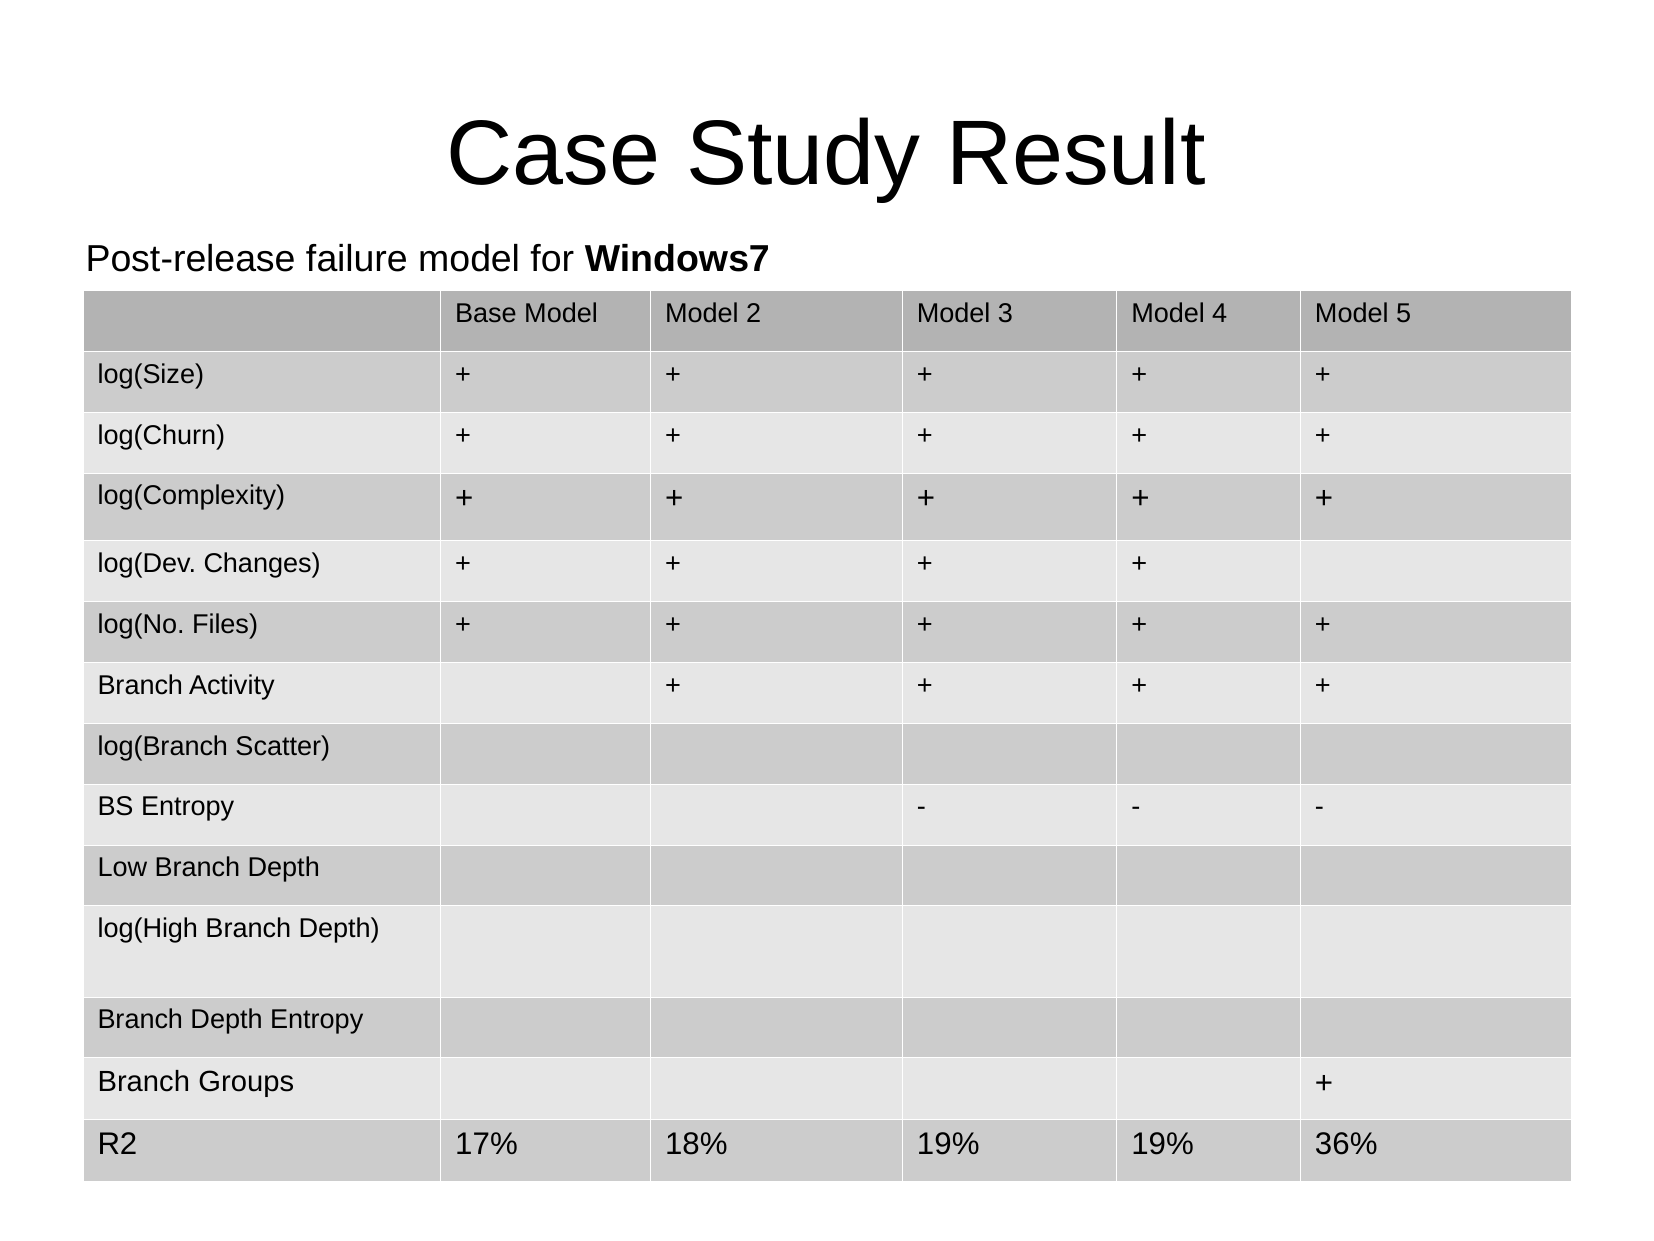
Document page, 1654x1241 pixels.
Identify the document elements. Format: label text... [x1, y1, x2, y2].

table_cell + [651, 352, 902, 412]
table_header Model 4 [1117, 291, 1300, 351]
table_cell [1301, 541, 1571, 601]
table_cell Branch Activity [84, 663, 440, 723]
table_cell + [1117, 413, 1300, 473]
table_cell [441, 663, 650, 723]
table_cell + [651, 663, 902, 723]
table_cell Branch Depth Entropy [84, 998, 440, 1057]
table_cell + [651, 474, 902, 540]
table_cell [441, 906, 650, 997]
table_cell + [1117, 541, 1300, 601]
table_cell [1117, 1058, 1300, 1119]
table_cell + [441, 474, 650, 540]
table_cell + [1117, 602, 1300, 662]
table_cell [903, 724, 1116, 784]
table_cell [651, 785, 902, 845]
table_cell [1117, 906, 1300, 997]
table_cell [1301, 846, 1571, 905]
table_cell [651, 998, 902, 1057]
table_header Model 2 [651, 291, 902, 351]
table_cell 36% [1301, 1120, 1571, 1181]
table_cell 19% [1117, 1120, 1300, 1181]
table_cell + [651, 413, 902, 473]
table_cell log(Churn) [84, 413, 440, 473]
table_cell log(High Branch Depth) [84, 906, 440, 997]
table_cell log(Complexity) [84, 474, 440, 540]
table_cell log(No. Files) [84, 602, 440, 662]
table_cell + [903, 541, 1116, 601]
table_cell + [903, 352, 1116, 412]
table_cell [441, 785, 650, 845]
table_cell + [1301, 1058, 1571, 1119]
table_header Model 5 [1301, 291, 1571, 351]
table_cell [651, 906, 902, 997]
table_cell 19% [903, 1120, 1116, 1181]
table_cell [1301, 998, 1571, 1057]
table_cell - [903, 785, 1116, 845]
title Case Study Result [82, 49, 1571, 257]
table_cell [1301, 906, 1571, 997]
table_cell [1117, 724, 1300, 784]
table_cell - [1117, 785, 1300, 845]
table_cell [903, 906, 1116, 997]
table_cell Branch Groups [84, 1058, 440, 1119]
table_cell [903, 998, 1116, 1057]
table_cell + [1117, 663, 1300, 723]
table_cell [441, 724, 650, 784]
table_cell + [441, 413, 650, 473]
table_cell [651, 1058, 902, 1119]
table_cell - [1301, 785, 1571, 845]
table_cell + [441, 602, 650, 662]
table_cell log(Dev. Changes) [84, 541, 440, 601]
table_header Model 3 [903, 291, 1116, 351]
table_cell [651, 724, 902, 784]
table_cell [1301, 724, 1571, 784]
table_cell [441, 1058, 650, 1119]
table_cell R2 [84, 1120, 440, 1181]
table_cell + [903, 474, 1116, 540]
text_box Post-release failure model for Windows7 [70, 230, 1406, 288]
table_cell BS Entropy [84, 785, 440, 845]
table_cell + [1301, 474, 1571, 540]
table_cell + [1301, 352, 1571, 412]
table_cell + [441, 352, 650, 412]
table_cell [903, 846, 1116, 905]
table_cell [1117, 846, 1300, 905]
table_cell + [651, 602, 902, 662]
table_cell + [903, 663, 1116, 723]
table_cell + [1301, 602, 1571, 662]
table_cell log(Size) [84, 352, 440, 412]
table_cell Low Branch Depth [84, 846, 440, 905]
table_cell + [1117, 352, 1300, 412]
table_cell 18% [651, 1120, 902, 1181]
table_header [84, 291, 440, 351]
table_cell 17% [441, 1120, 650, 1181]
table_cell [651, 846, 902, 905]
table_cell + [1117, 474, 1300, 540]
table_cell [441, 846, 650, 905]
table_cell + [1301, 663, 1571, 723]
table_cell + [1301, 413, 1571, 473]
table_cell log(Branch Scatter) [84, 724, 440, 784]
table_cell + [651, 541, 902, 601]
table_cell + [441, 541, 650, 601]
table_cell + [903, 602, 1116, 662]
table_cell + [903, 413, 1116, 473]
table_cell [1117, 998, 1300, 1057]
table_cell [441, 998, 650, 1057]
table_cell [903, 1058, 1116, 1119]
table_header Base Model [441, 291, 650, 351]
